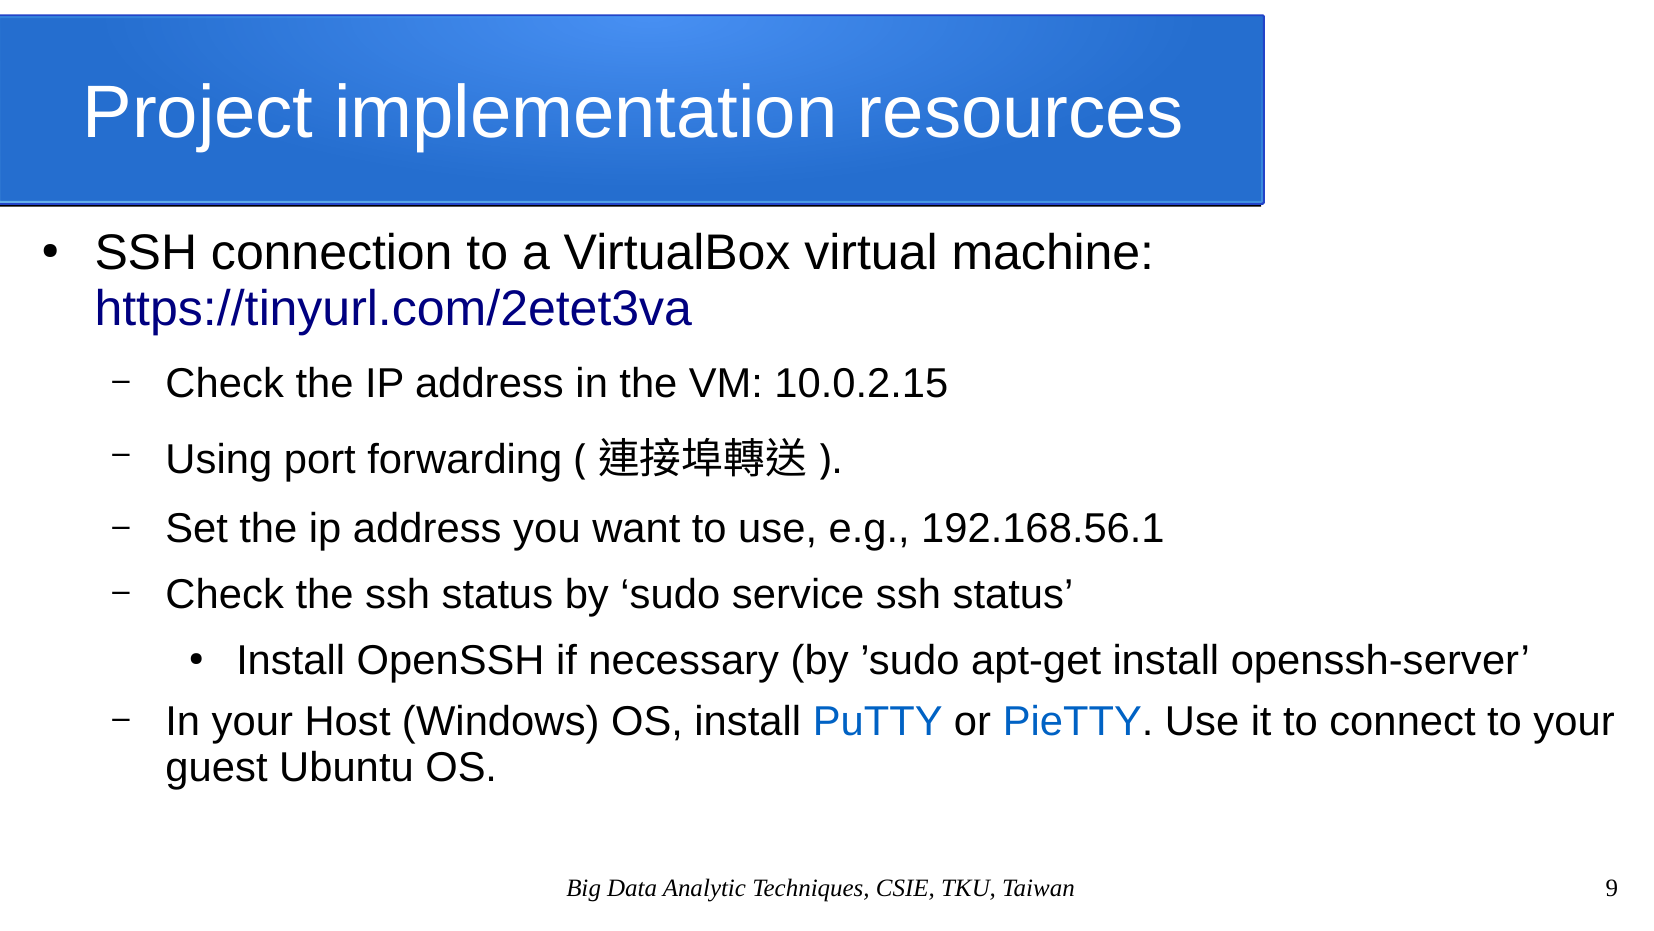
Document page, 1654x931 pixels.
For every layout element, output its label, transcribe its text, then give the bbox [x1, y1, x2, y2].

list SSH connection to a VirtualBox virtual machine: https://tinyurl.com/2etet3va Check the IP address in the VM: 10.0.2.15 Using port forwarding (連接埠轉送). Set the ip address you want to use, e.g., 192.168.56.1 Check the ssh status by ‘sudo service ssh status’ Install OpenSSH if necessary (by ’sudo apt-get install openssh-server’ In your Host (Windows) OS, install PuTTY or PieTTY. Use it to connect to your guest Ubuntu OS. [23, 224, 1619, 925]
title Project implementation resources [82, 35, 1235, 189]
